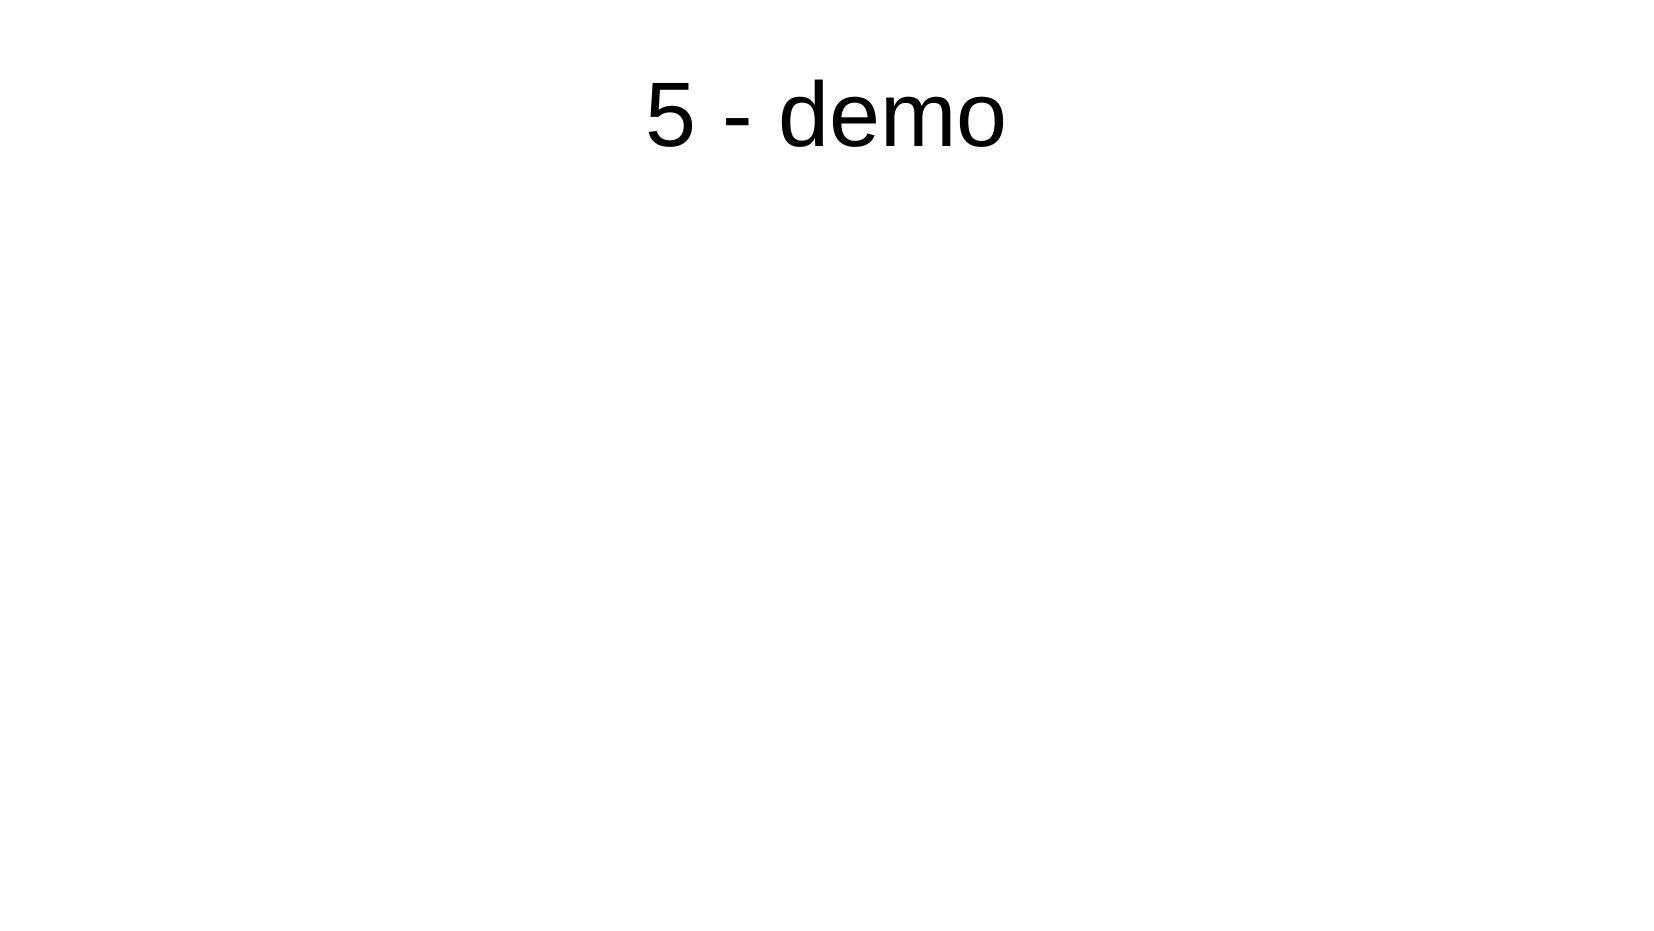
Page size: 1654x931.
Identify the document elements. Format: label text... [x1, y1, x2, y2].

title 5 - demo [82, 37, 1571, 193]
